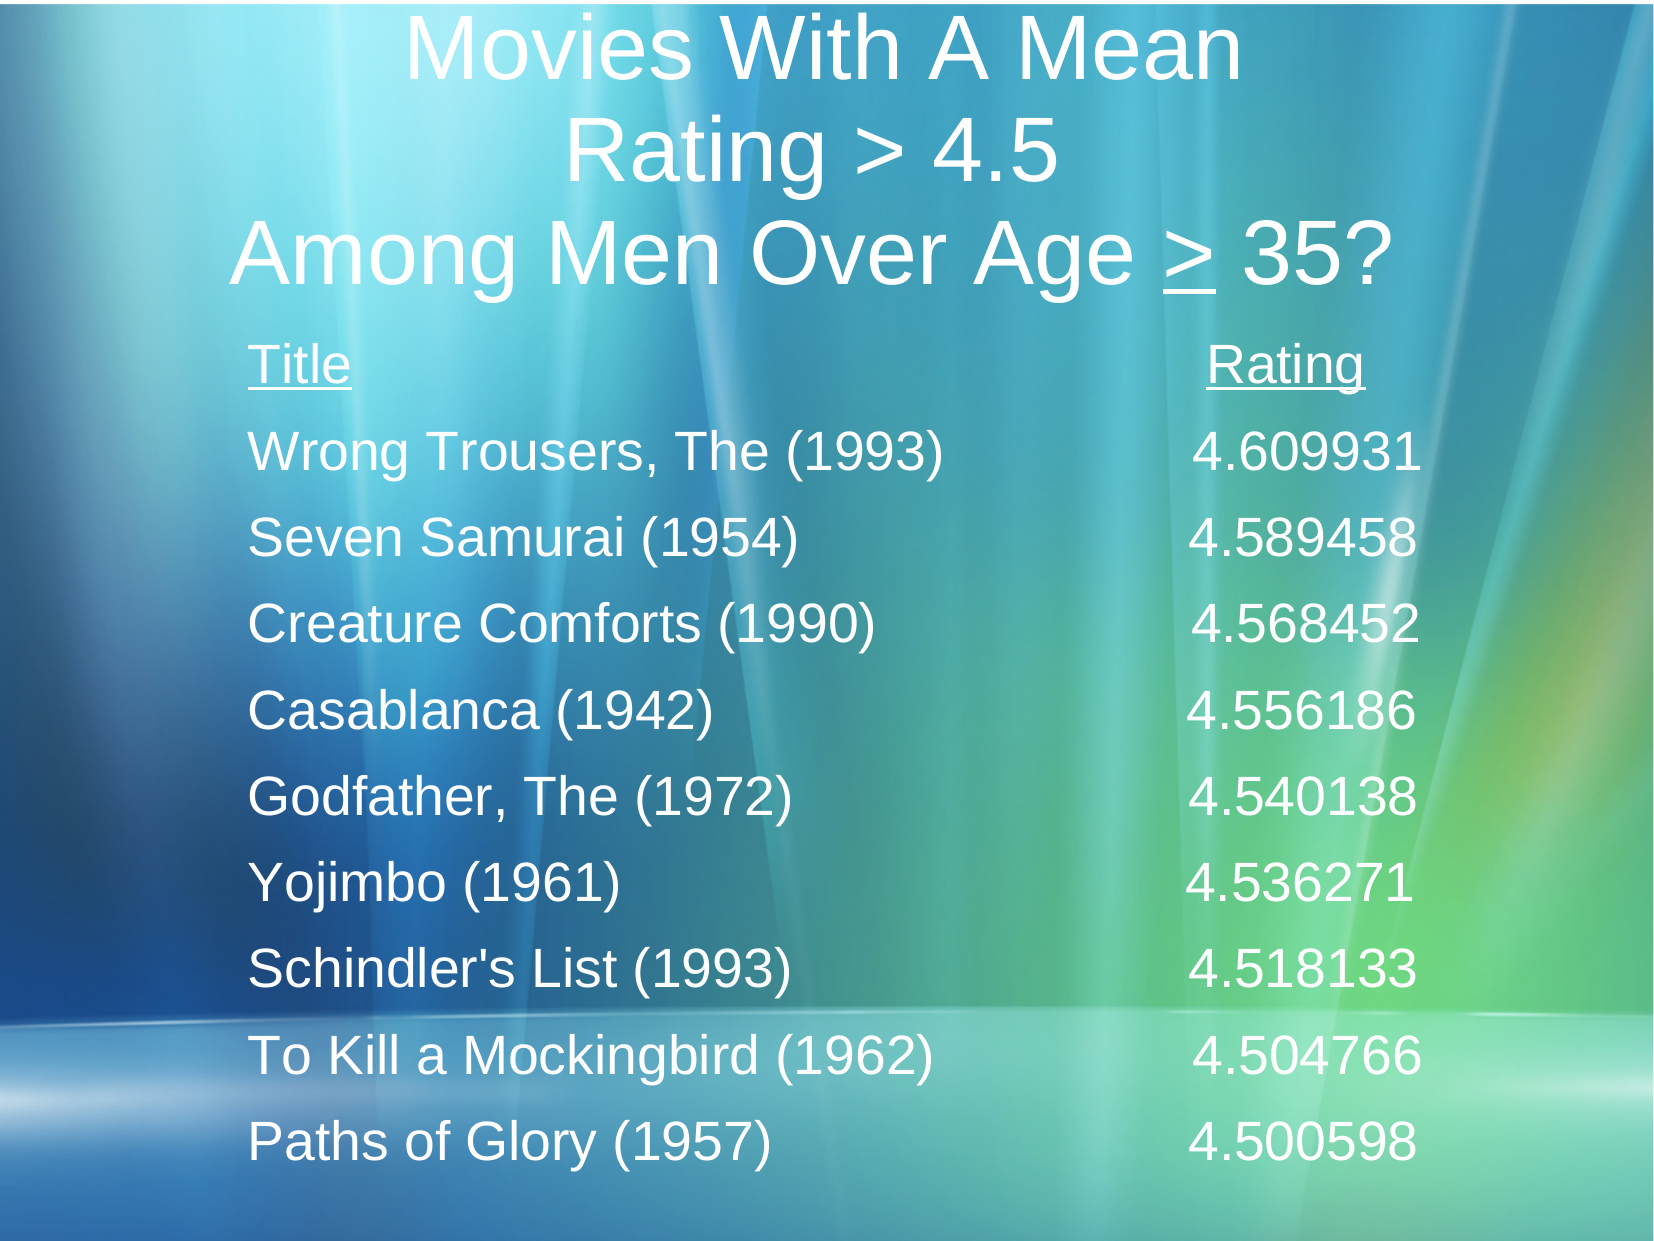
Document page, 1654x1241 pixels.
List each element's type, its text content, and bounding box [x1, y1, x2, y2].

title Movies With A Mean Rating > 4.5 Among Men Over Age > 35? [82, 0, 1568, 309]
picture [0, 4, 1654, 1241]
list Title Rating Wrong Trousers, The (1993) 4.609931 Seven Samurai (1954) 4.589458 Creature Comforts (1990) 4.568452 Casablanca (1942) 4.556186 Godfather, The (1972) 4.540138 Yojimbo (1961) 4.536271 Schindler's List (1993) 4.518133 To Kill a Mockingbird (1962) 4.504766 Paths of Glory (1957) 4.500598 [247, 330, 1531, 1186]
